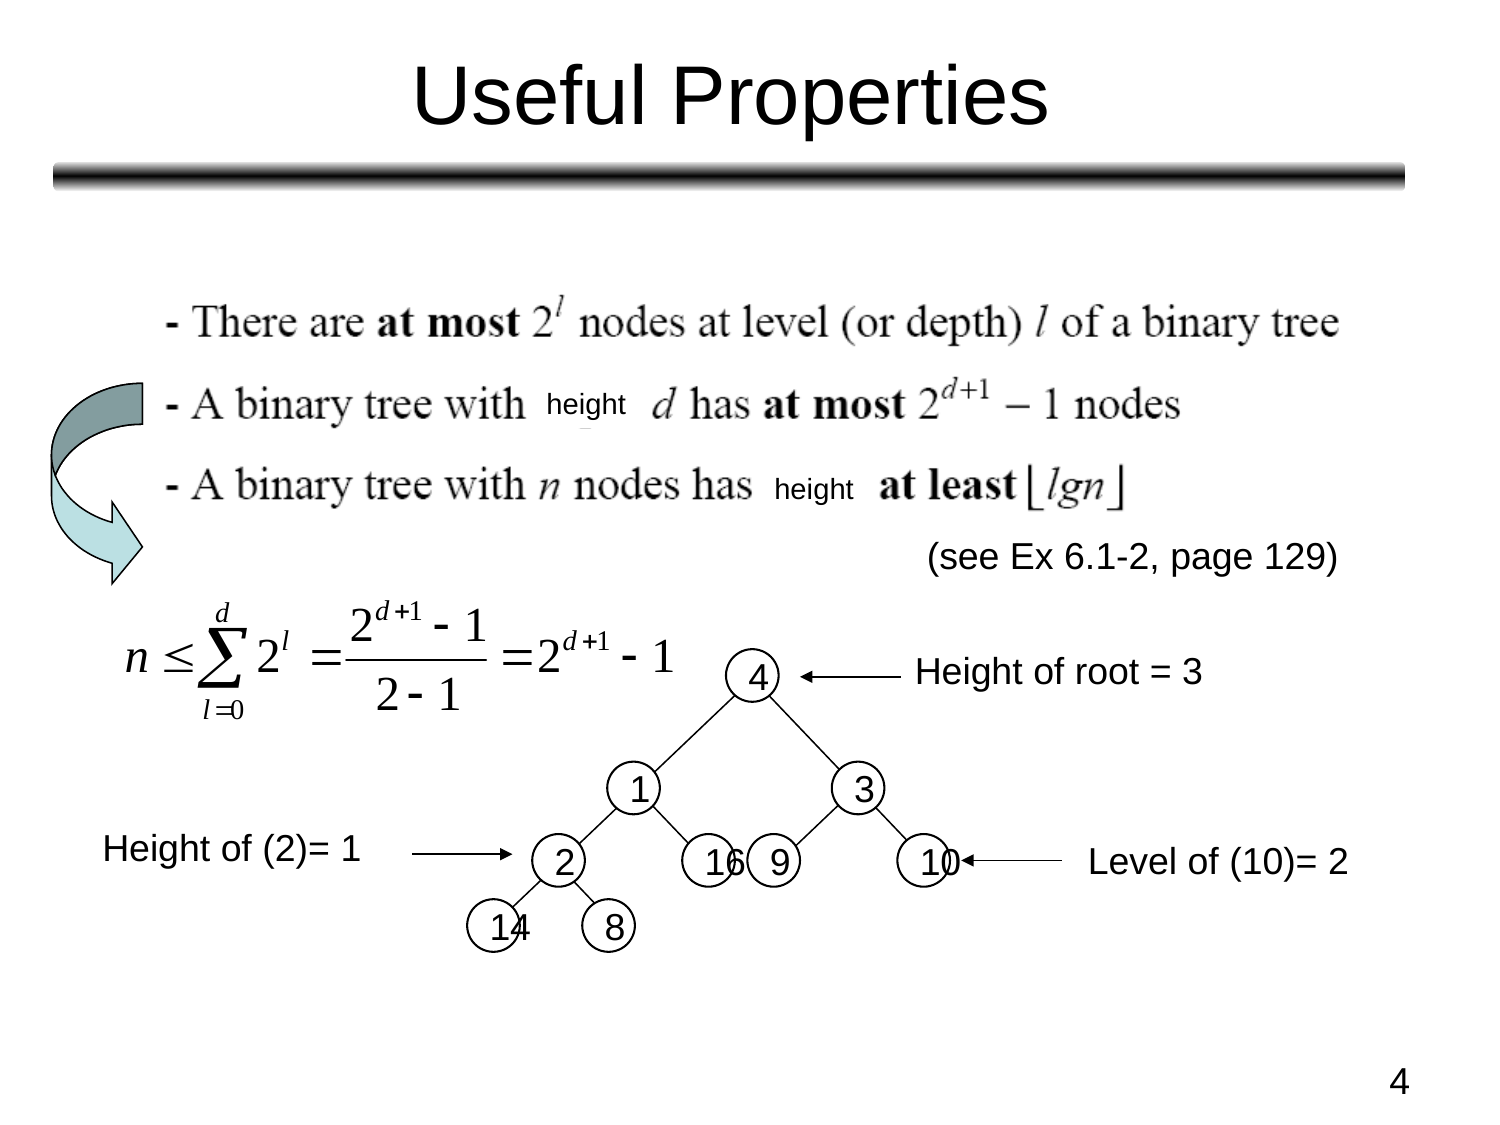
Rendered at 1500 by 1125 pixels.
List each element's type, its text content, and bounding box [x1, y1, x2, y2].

text_box Height of root = 3 [899, 639, 1219, 700]
text_box 4 [725, 649, 779, 702]
text_box [51, 383, 143, 584]
text_box 16 [682, 834, 733, 887]
text_box 2 [532, 834, 585, 887]
text_box height [759, 462, 871, 513]
text_box Height of (2)= 1 [87, 816, 377, 878]
text_box 10 [897, 834, 948, 887]
picture [72, 272, 1423, 538]
text_box (see Ex 6.1-2, page 129) [912, 524, 1354, 585]
text_box 14 [467, 899, 519, 952]
text_box 3 [831, 761, 885, 815]
text_box 16 [730, 852, 735, 861]
text_box 8 [582, 899, 635, 952]
text_box 1 [607, 761, 660, 815]
text_box 16 [731, 861, 735, 871]
title Useful Properties [55, 16, 1406, 166]
chart [117, 587, 680, 730]
text_box height [531, 377, 643, 428]
text_box 14 [514, 923, 520, 932]
text_box Level of (10)= 2 [1073, 829, 1365, 890]
text_box 9 [747, 834, 801, 887]
text_box 10 [945, 852, 951, 872]
